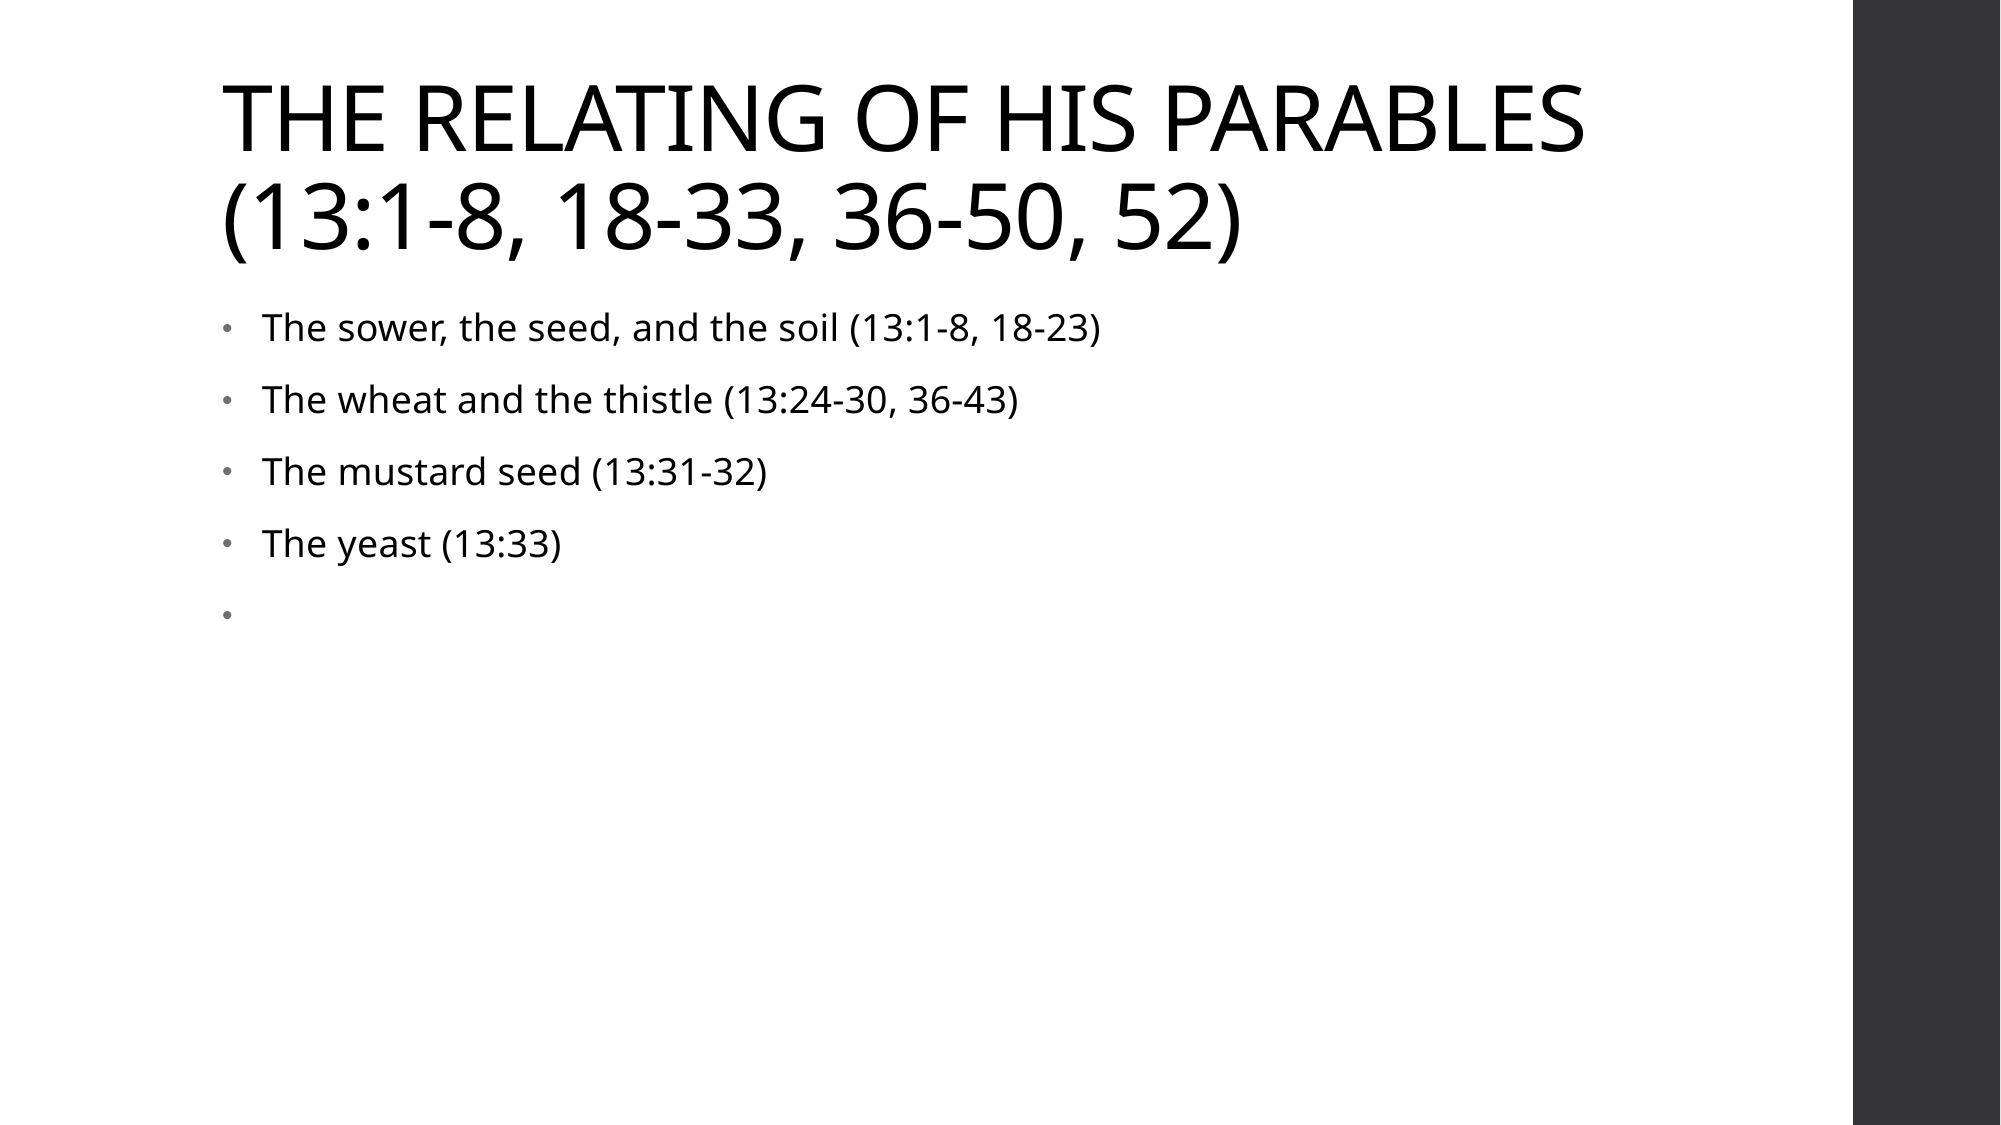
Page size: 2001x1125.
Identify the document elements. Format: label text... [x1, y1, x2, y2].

list The sower, the seed, and the soil (13:1-8, 18-23) The wheat and the thistle (13:24-30, 36-43) The mustard seed (13:31-32) The yeast (13:33) [206, 299, 1617, 1014]
title THE RELATING OF HIS PARABLES (13:1-8, 18-33, 36-50, 52) [206, 60, 1797, 278]
